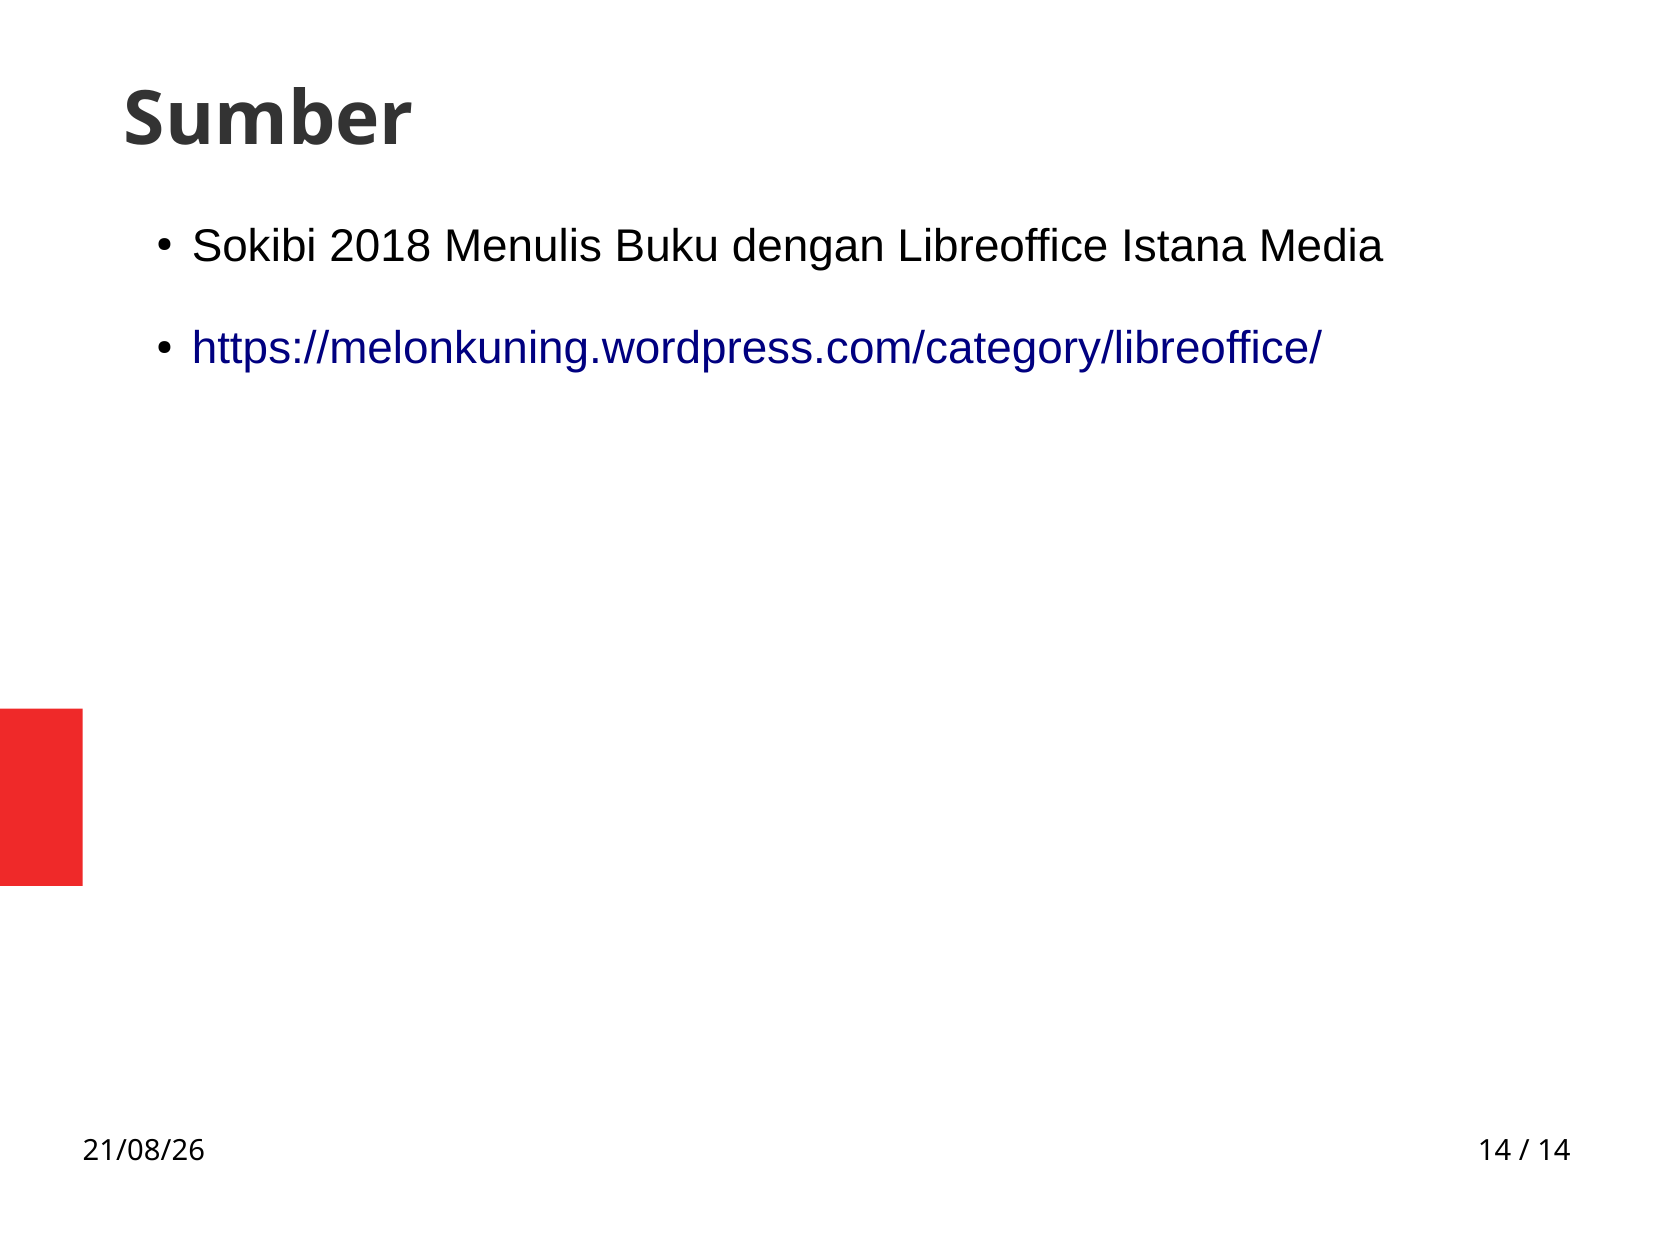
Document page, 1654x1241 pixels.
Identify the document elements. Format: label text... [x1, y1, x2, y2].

text_box Sokibi 2018 Menulis Buku dengan Libreoffice Istana Media https://melonkuning.wordpress.com/category/libreoffice/ [141, 212, 1531, 424]
title Sumber [124, 31, 1542, 200]
